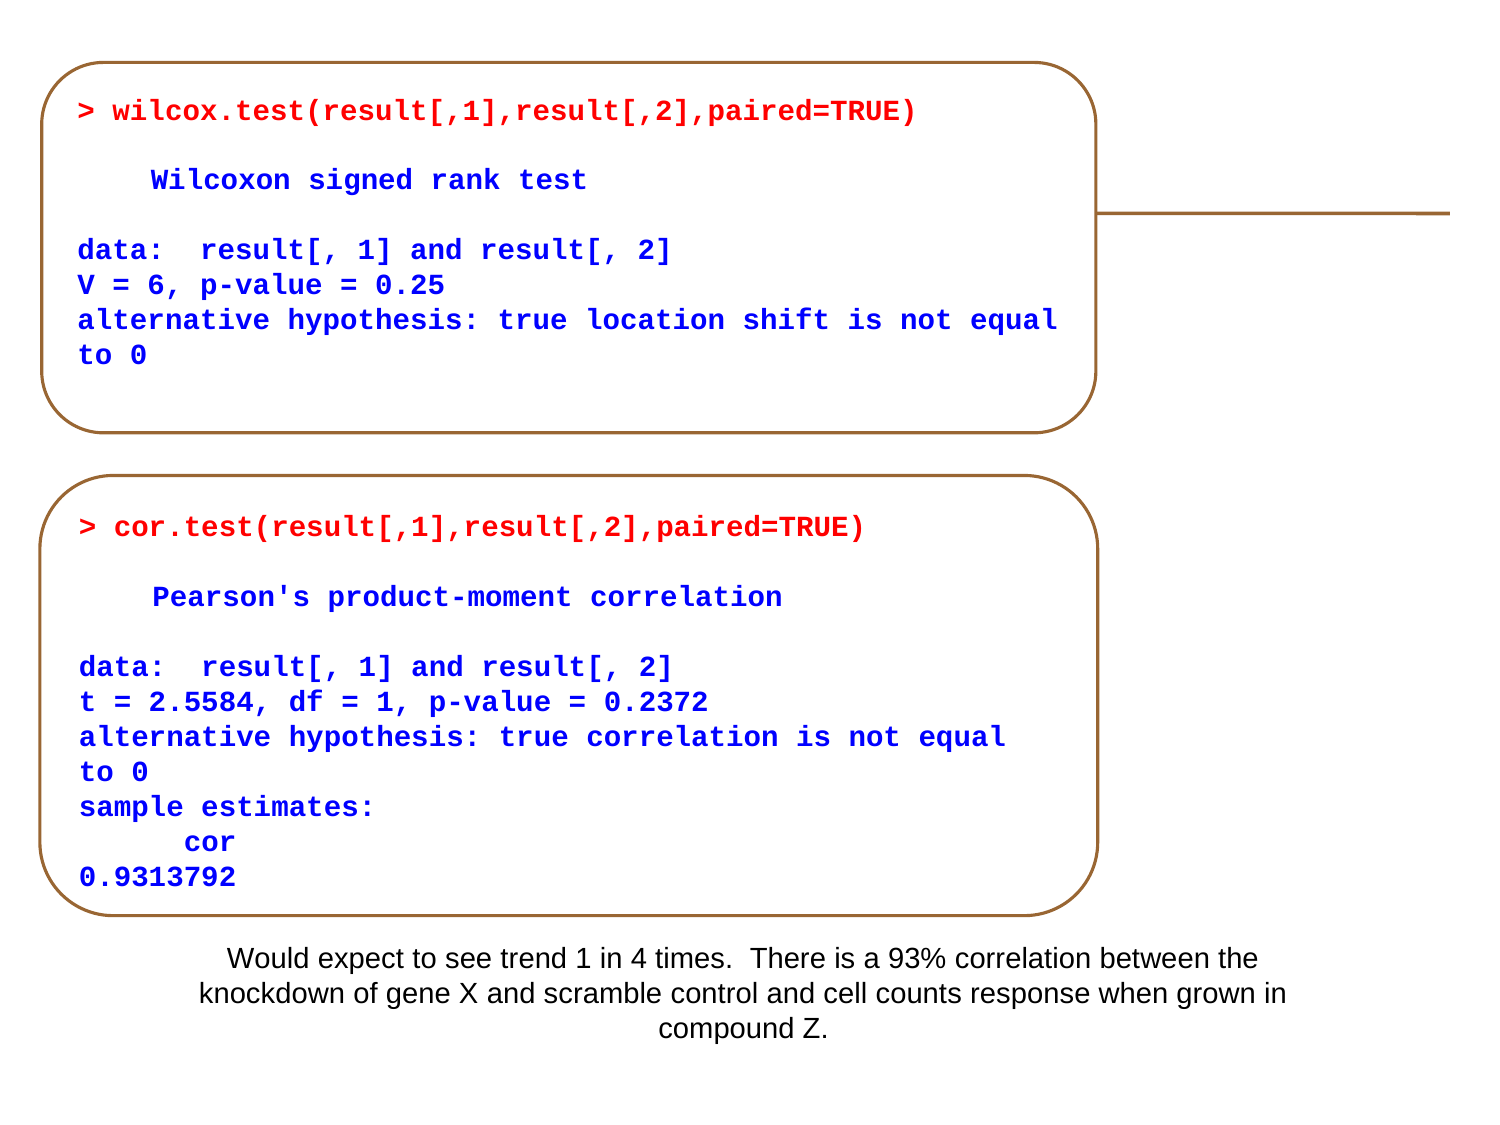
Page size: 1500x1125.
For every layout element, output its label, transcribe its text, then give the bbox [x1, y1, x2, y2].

text_box Would expect to see trend 1 in 4 times. There is a 93% correlation between the knockdown of gene X and scramble control and cell counts response when grown in compound Z. [151, 925, 1337, 1046]
text_box > cor.test(result[,1],result[,2],paired=TRUE) Pearson's product-moment correlation data: result[, 1] and result[, 2] t = 2.5584, df = 1, p-value = 0.2372 alternative hypothesis: true correlation is not equal to 0 sample estimates: cor 0.9313792 [39, 475, 1098, 916]
text_box > wilcox.test(result[,1],result[,2],paired=TRUE) Wilcoxon signed rank test data: result[, 1] and result[, 2] V = 6, p-value = 0.25 alternative hypothesis: true location shift is not equal to 0 [41, 62, 1096, 433]
